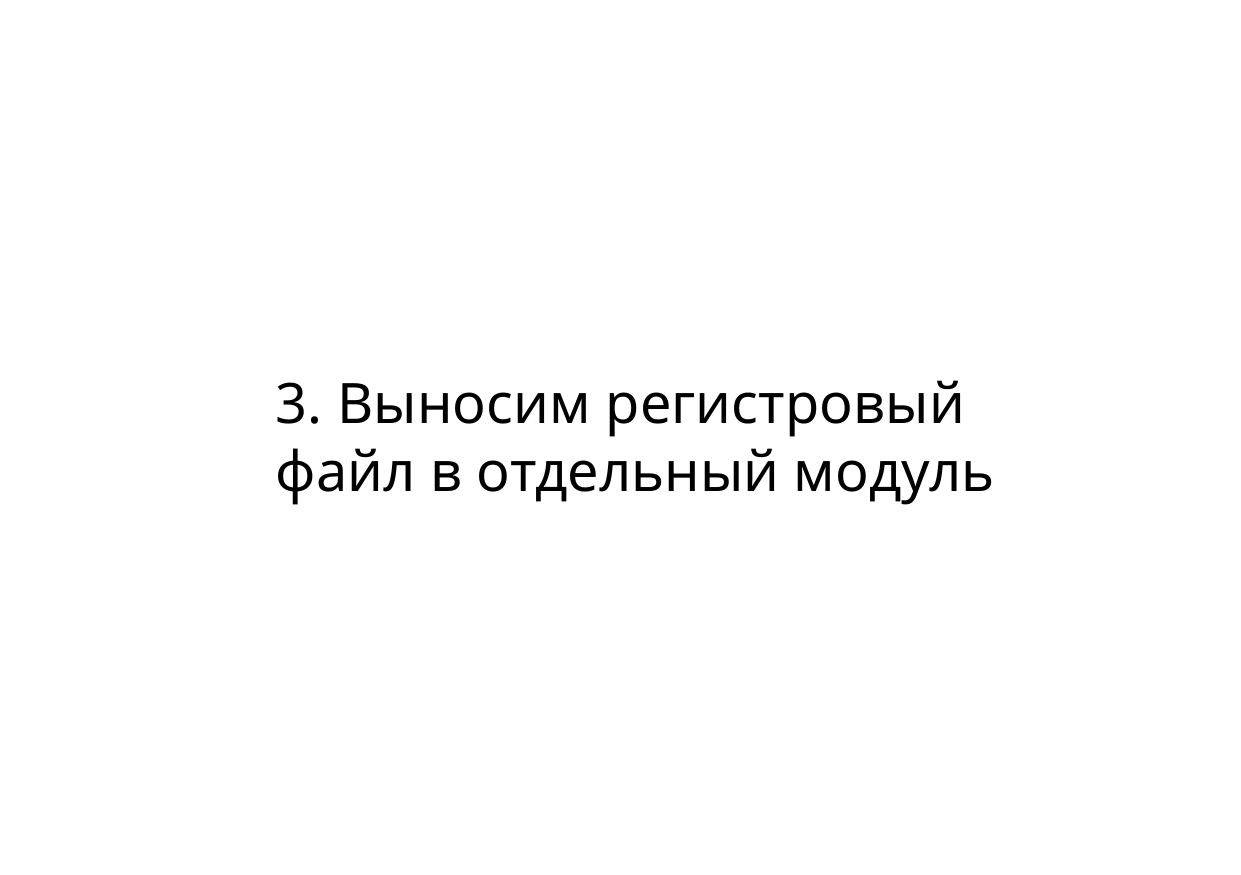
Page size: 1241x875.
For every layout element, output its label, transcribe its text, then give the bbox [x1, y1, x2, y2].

title 3. Выносим регистровый файл в отдельный модуль [260, 359, 1012, 515]
